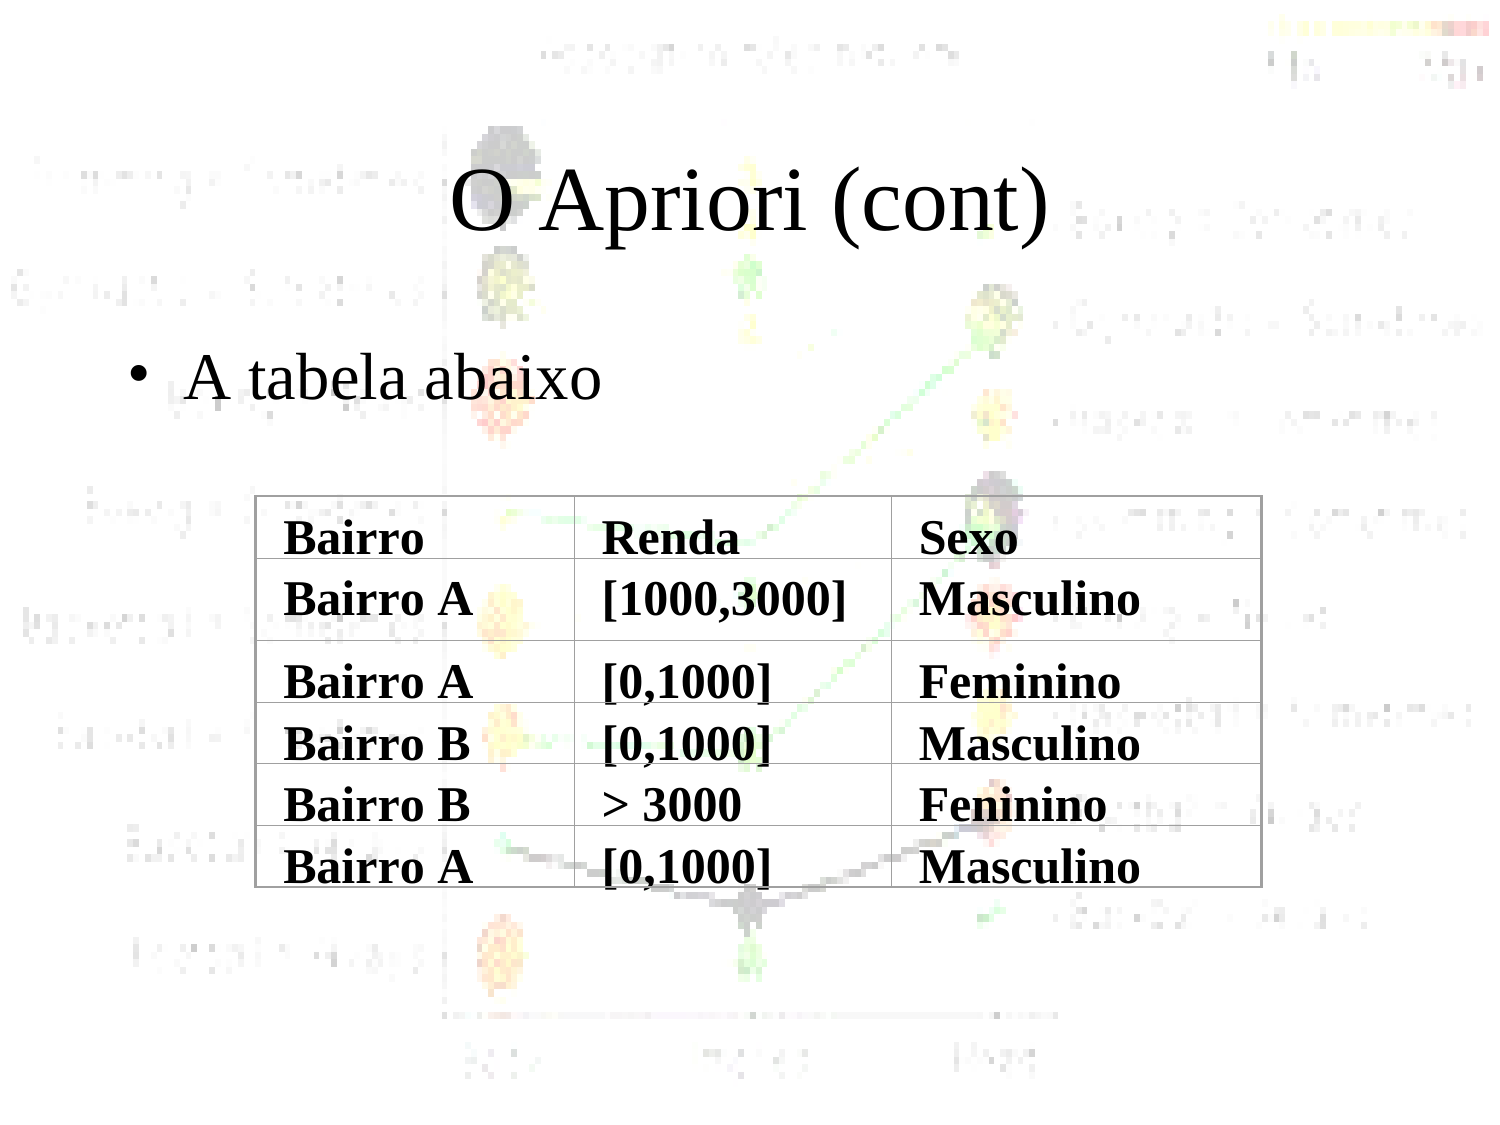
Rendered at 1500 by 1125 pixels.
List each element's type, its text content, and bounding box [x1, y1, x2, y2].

text_box Masculino [903, 559, 1250, 640]
text_box Bairro B [268, 764, 563, 825]
text_box Sexo [903, 497, 1250, 558]
text_box Masculino [903, 826, 1250, 886]
text_box Bairro A [268, 641, 563, 702]
text_box [1000,3000] [586, 559, 880, 640]
text_box [0,1000] [586, 641, 880, 702]
text_box Feninino [903, 764, 1250, 825]
text_box Renda [586, 497, 880, 558]
list A tabela abaixo [112, 324, 1388, 476]
text_box Bairro A [268, 826, 563, 886]
text_box [0,1000] [586, 703, 880, 763]
text_box Masculino [903, 703, 1250, 763]
text_box Bairro B [268, 703, 563, 763]
text_box Bairro [268, 497, 563, 558]
text_box Feminino [903, 641, 1250, 702]
title O Apriori (cont) [112, 99, 1388, 288]
text_box [0,1000] [586, 826, 880, 886]
text_box > 3000 [586, 764, 880, 825]
text_box Bairro A [268, 559, 563, 640]
